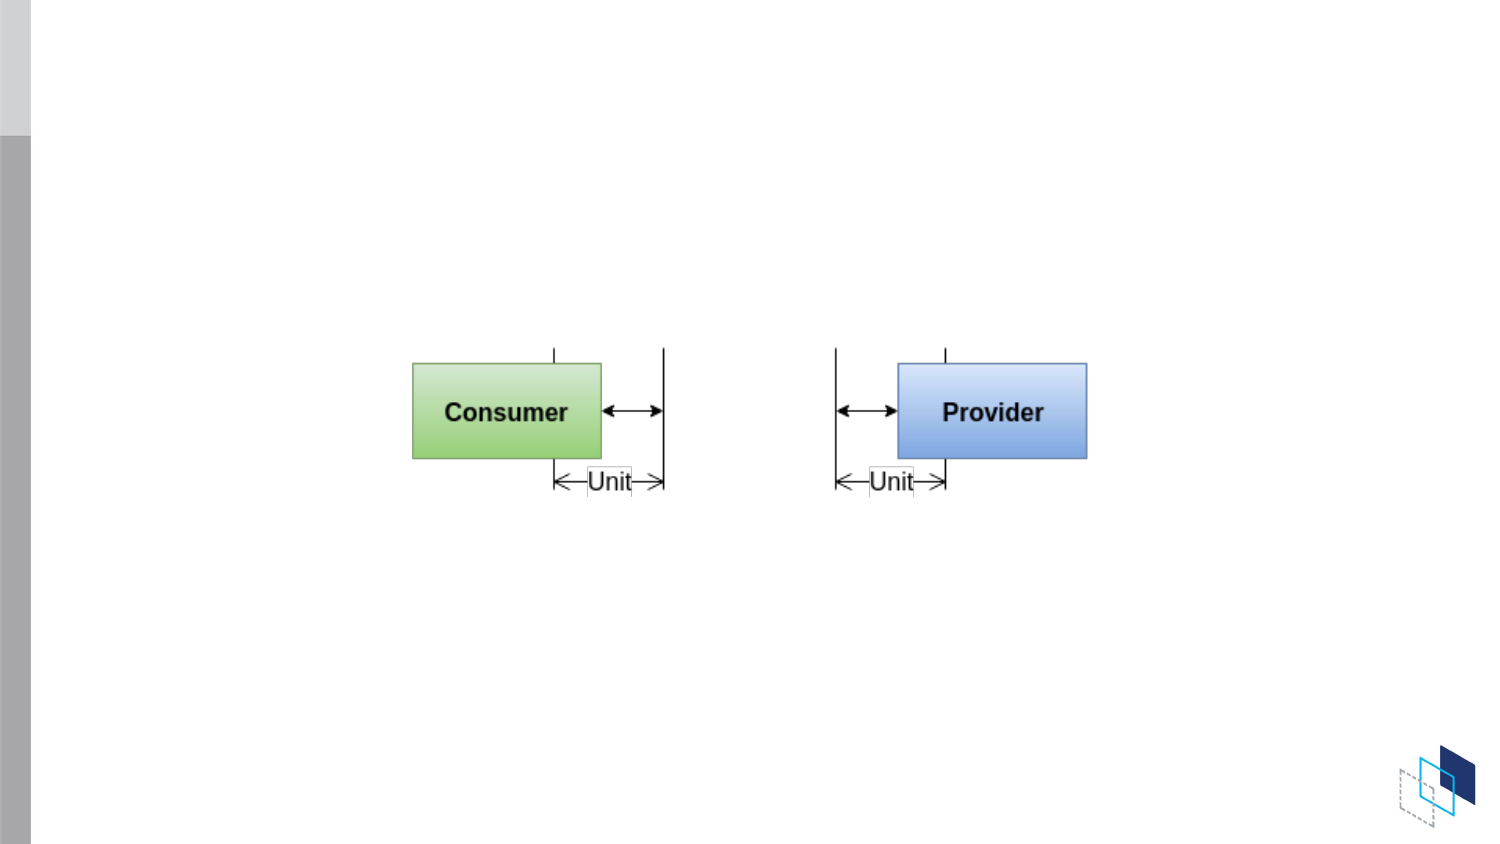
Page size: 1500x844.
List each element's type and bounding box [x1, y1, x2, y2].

picture [0, 0, 37, 844]
picture [1388, 738, 1486, 836]
picture [411, 346, 1089, 497]
